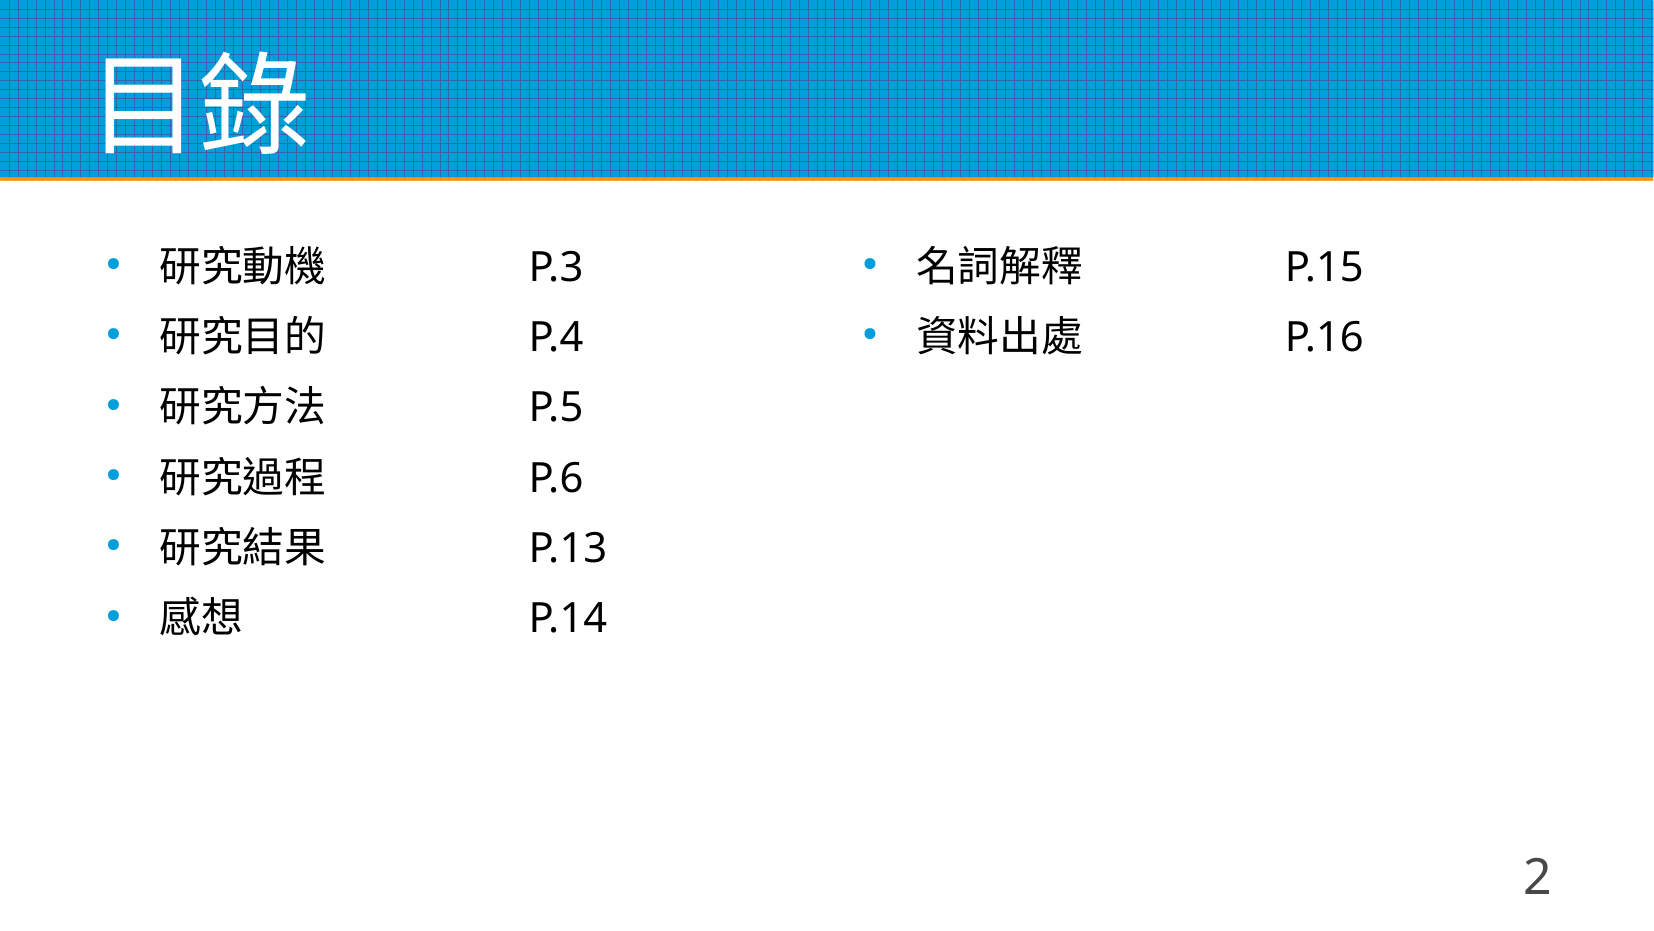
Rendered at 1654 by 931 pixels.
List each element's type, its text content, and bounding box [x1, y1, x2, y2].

list 研究動機 P.3 研究目的 P.4 研究方法 P.5 研究過程 P.6 研究結果 P.13 感想 P.14 [88, 236, 809, 813]
list 名詞解釋 P.15 資料出處 P.16 [845, 236, 1566, 813]
title 目錄 [88, 14, 1565, 178]
